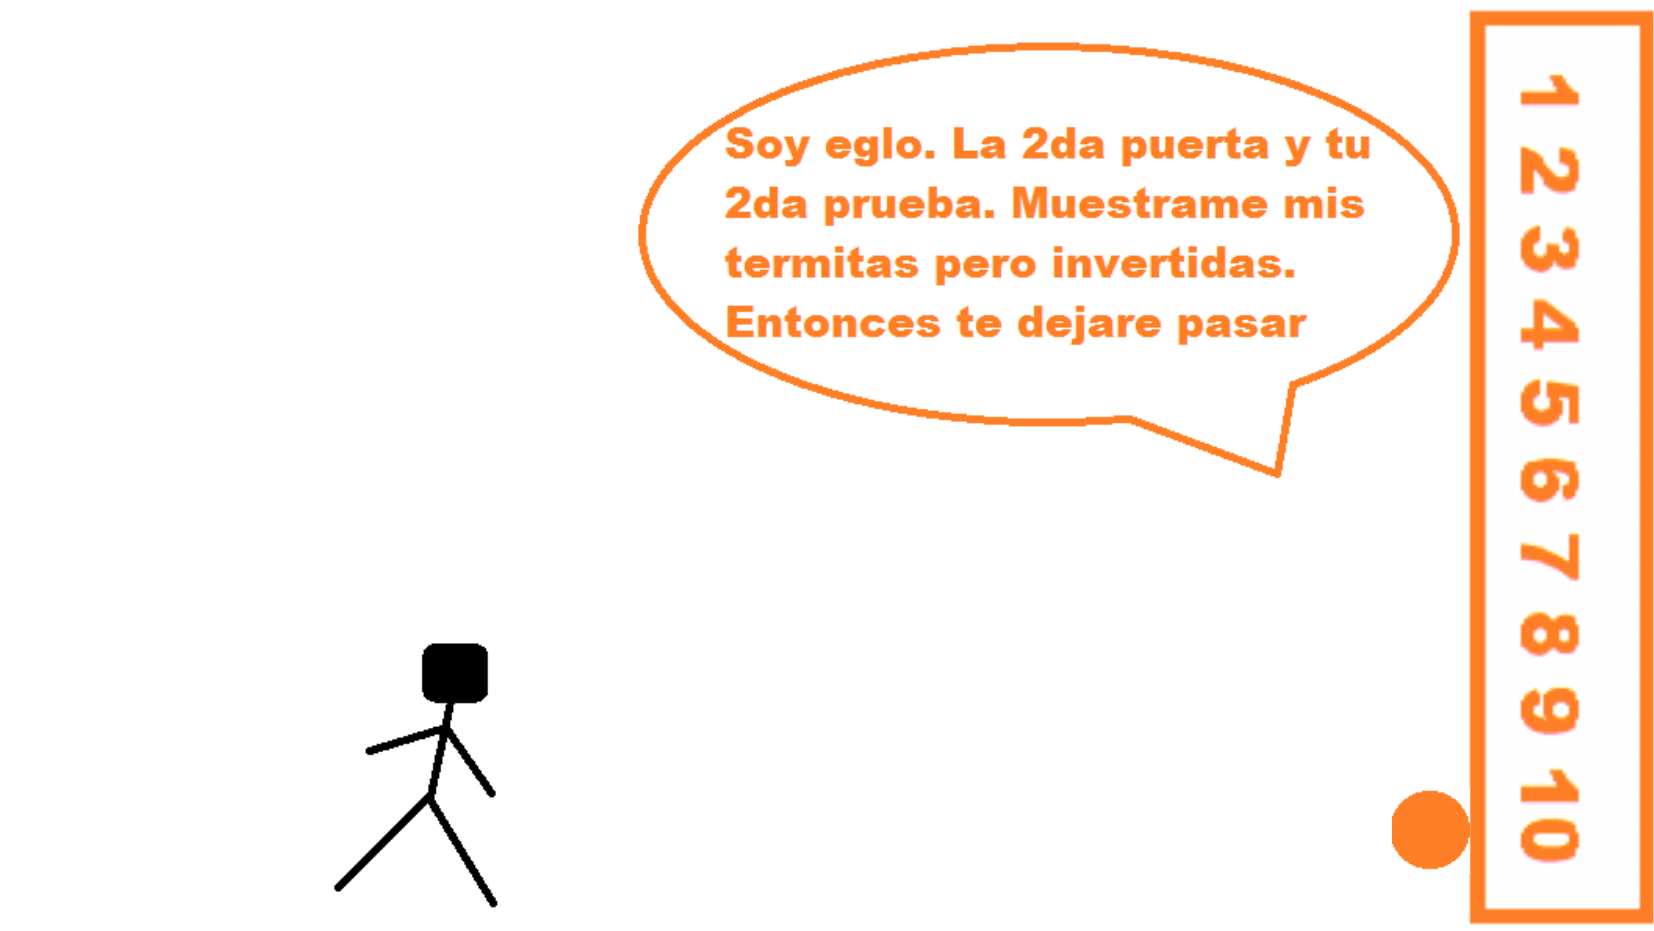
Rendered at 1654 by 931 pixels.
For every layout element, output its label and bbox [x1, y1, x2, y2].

picture [283, 592, 557, 931]
picture [1392, 0, 1654, 926]
picture [637, 35, 1463, 483]
